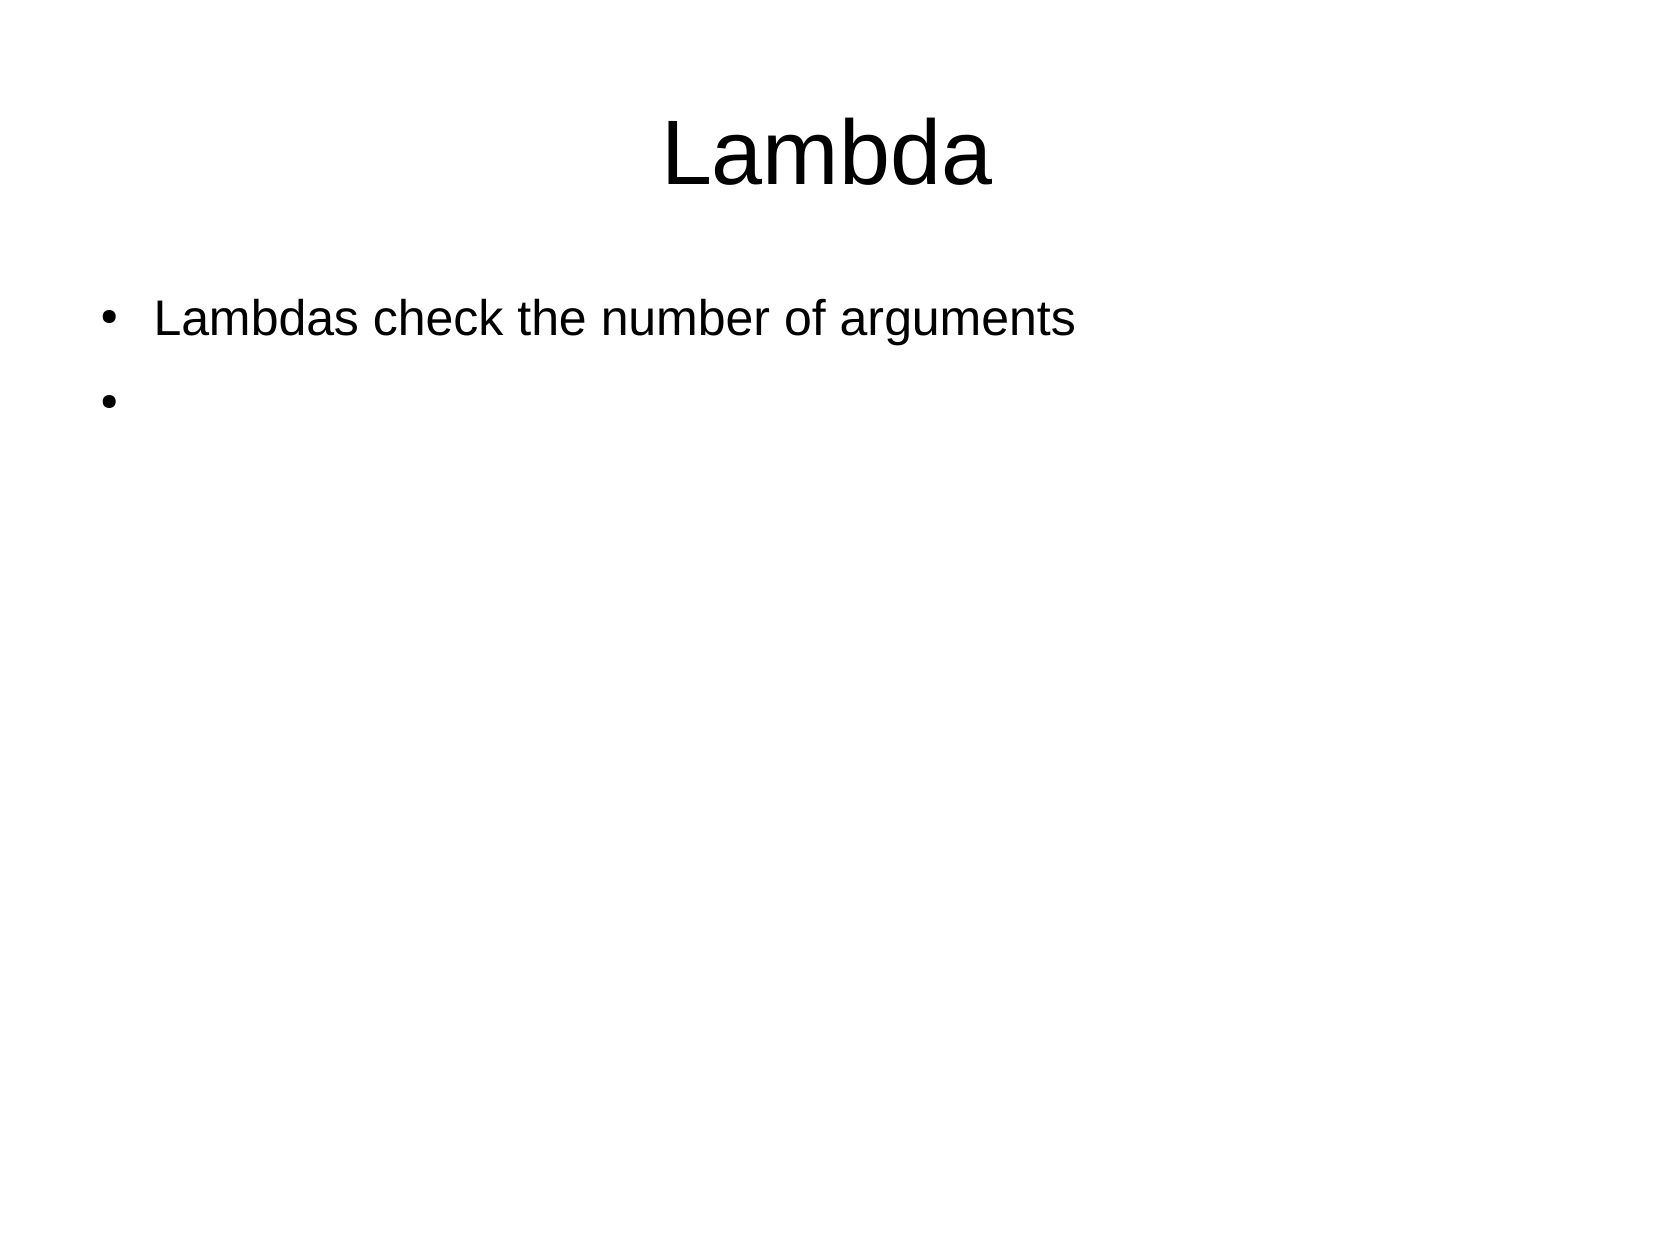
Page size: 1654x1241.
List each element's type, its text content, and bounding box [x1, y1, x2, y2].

list Lambdas check the number of arguments [82, 290, 1571, 1010]
title Lambda [82, 49, 1571, 257]
